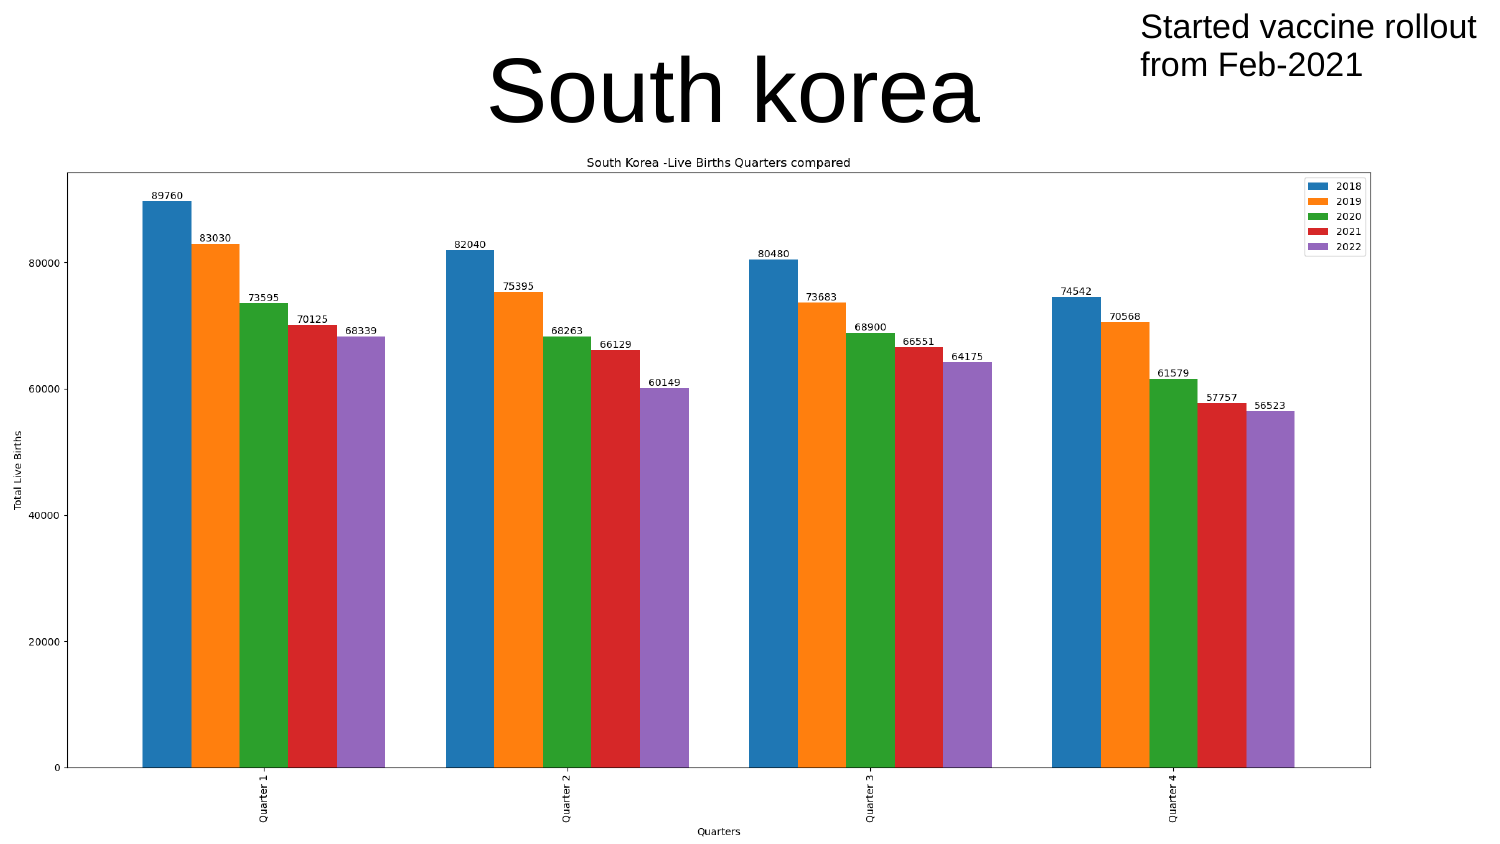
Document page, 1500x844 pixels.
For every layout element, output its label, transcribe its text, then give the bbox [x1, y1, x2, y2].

title South korea [59, 19, 1410, 161]
text_box Started vaccine rollout from Feb-2021 [1125, 0, 1500, 128]
picture [3, 147, 1381, 844]
